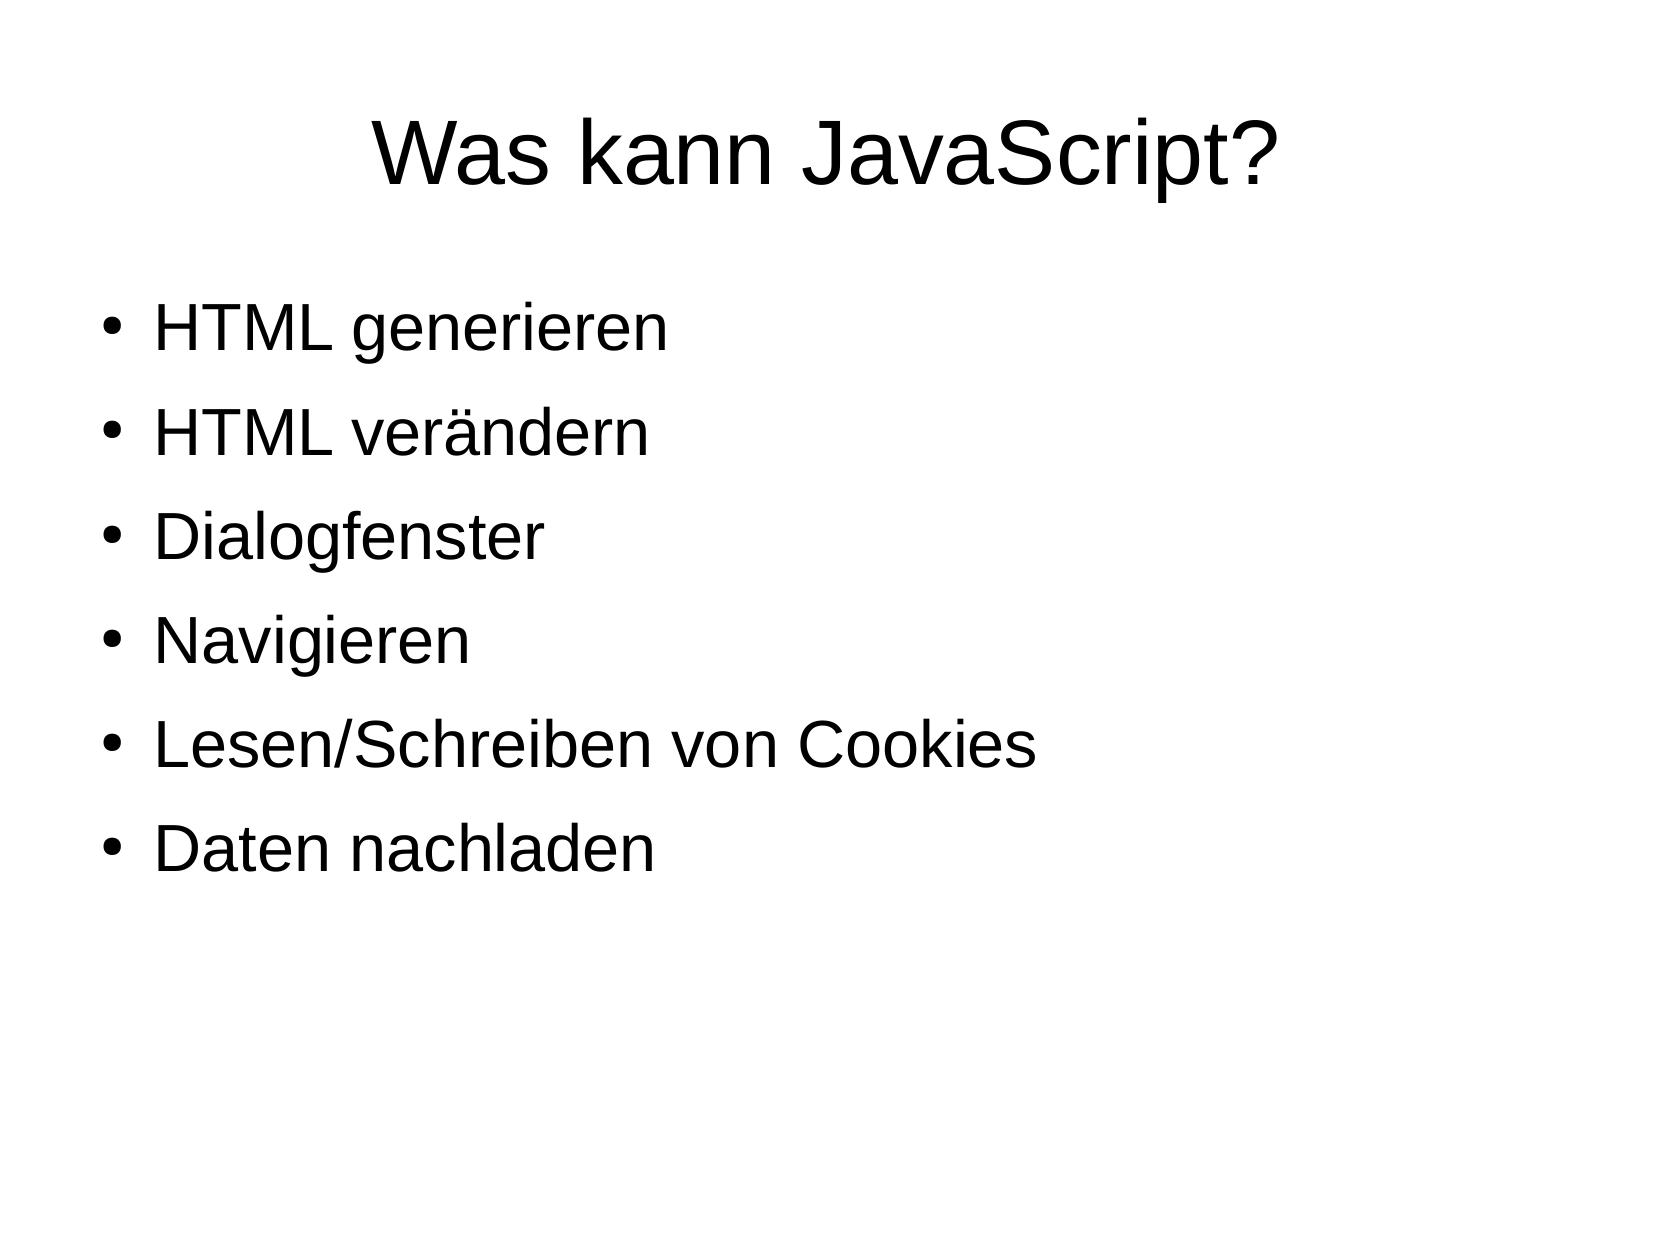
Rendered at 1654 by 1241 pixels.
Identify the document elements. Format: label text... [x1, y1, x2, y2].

list HTML generieren HTML verändern Dialogfenster Navigieren Lesen/Schreiben von Cookies Daten nachladen [82, 290, 1571, 1109]
title Was kann JavaScript? [82, 49, 1571, 257]
